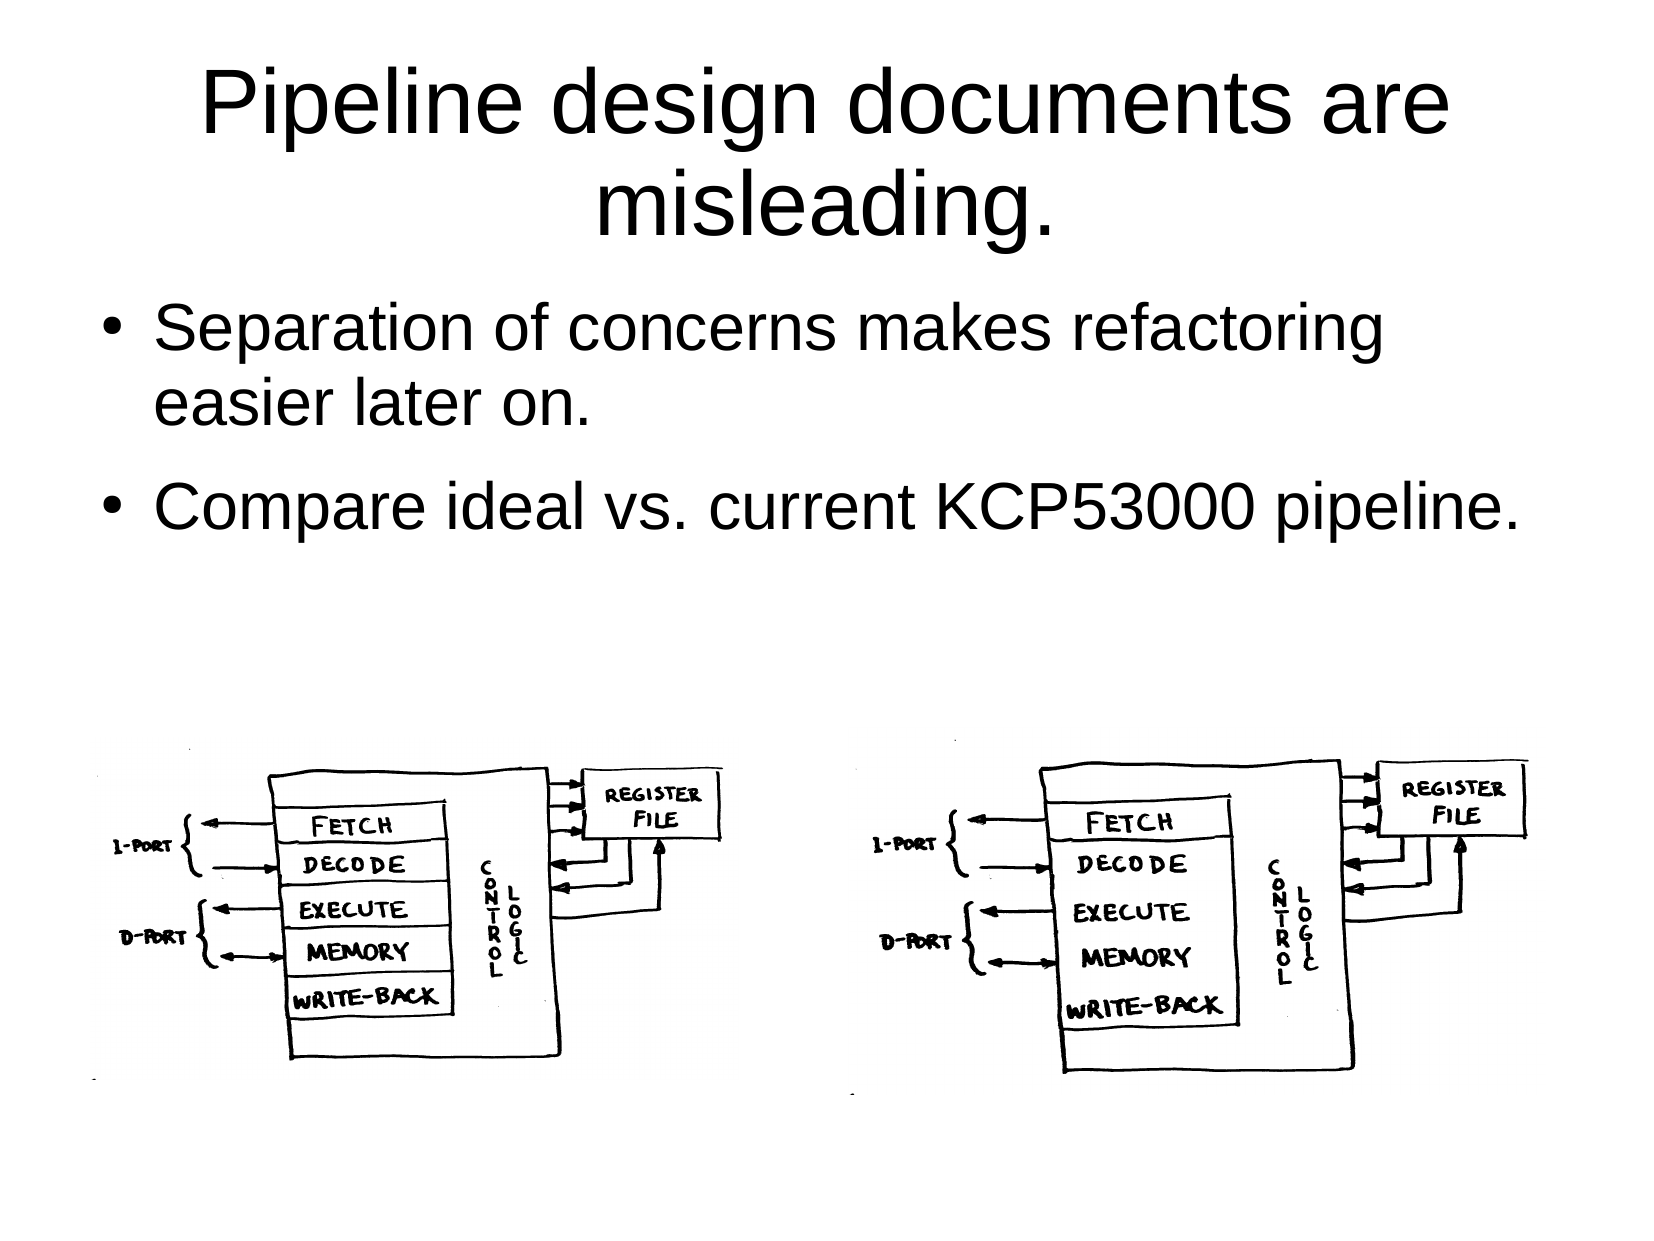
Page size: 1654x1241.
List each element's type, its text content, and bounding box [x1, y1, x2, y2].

list Separation of concerns makes refactoring easier later on. Compare ideal vs. current KCP53000 pipeline. [82, 290, 1571, 1010]
title Pipeline design documents are misleading. [82, 49, 1571, 257]
picture [90, 737, 739, 1081]
picture [848, 727, 1546, 1096]
